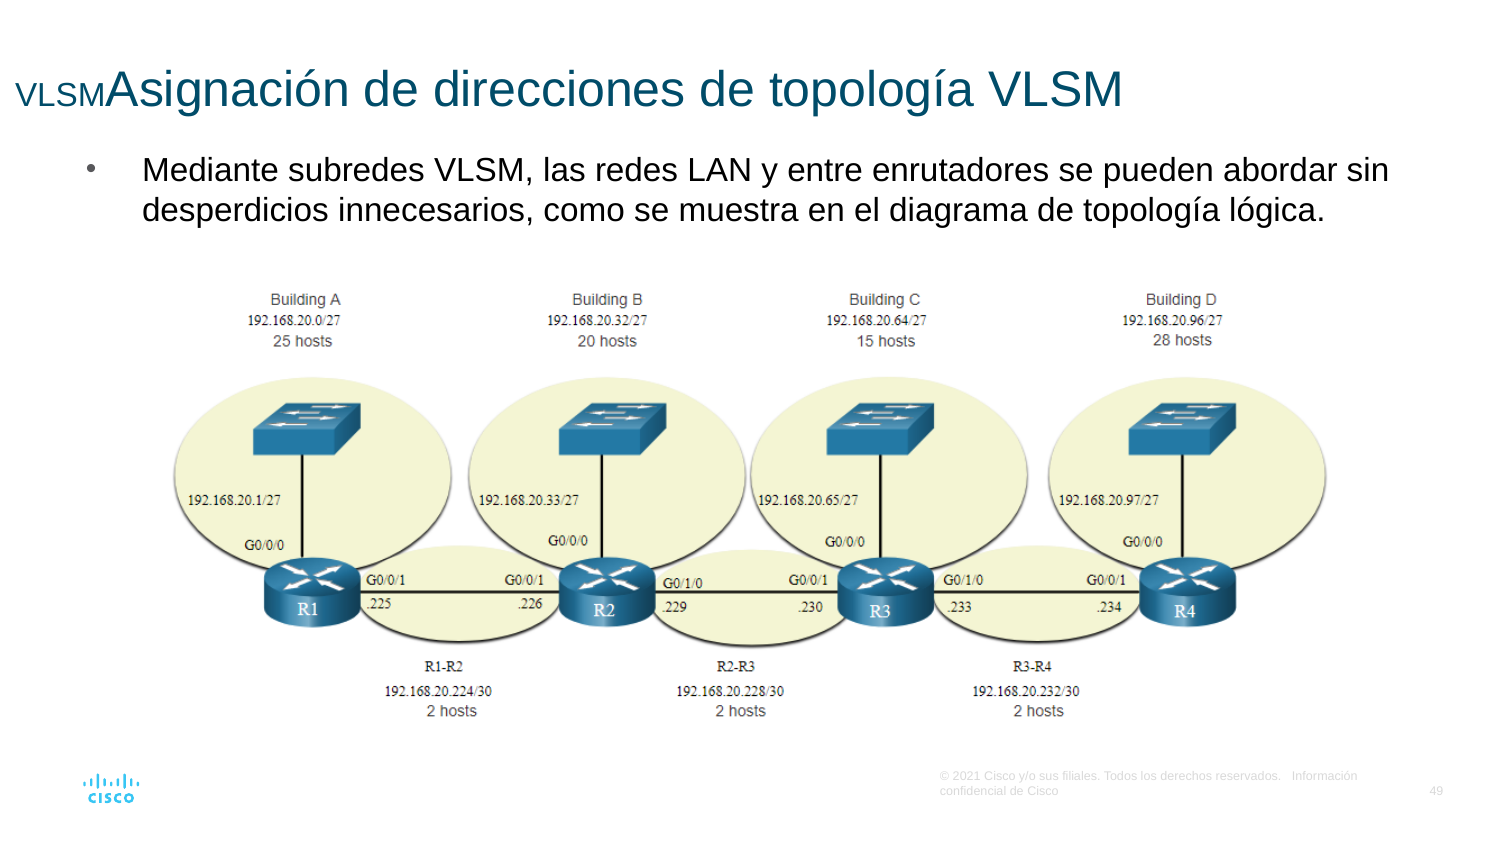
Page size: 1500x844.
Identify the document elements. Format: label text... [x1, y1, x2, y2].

title VLSMAsignación de direcciones de topología VLSM [0, 0, 1369, 121]
list Mediante subredes VLSM, las redes LAN y entre enrutadores se pueden abordar sin desperdicios innecesarios, como se muestra en el diagrama de topología lógica. [70, 140, 1430, 270]
picture [161, 278, 1339, 731]
